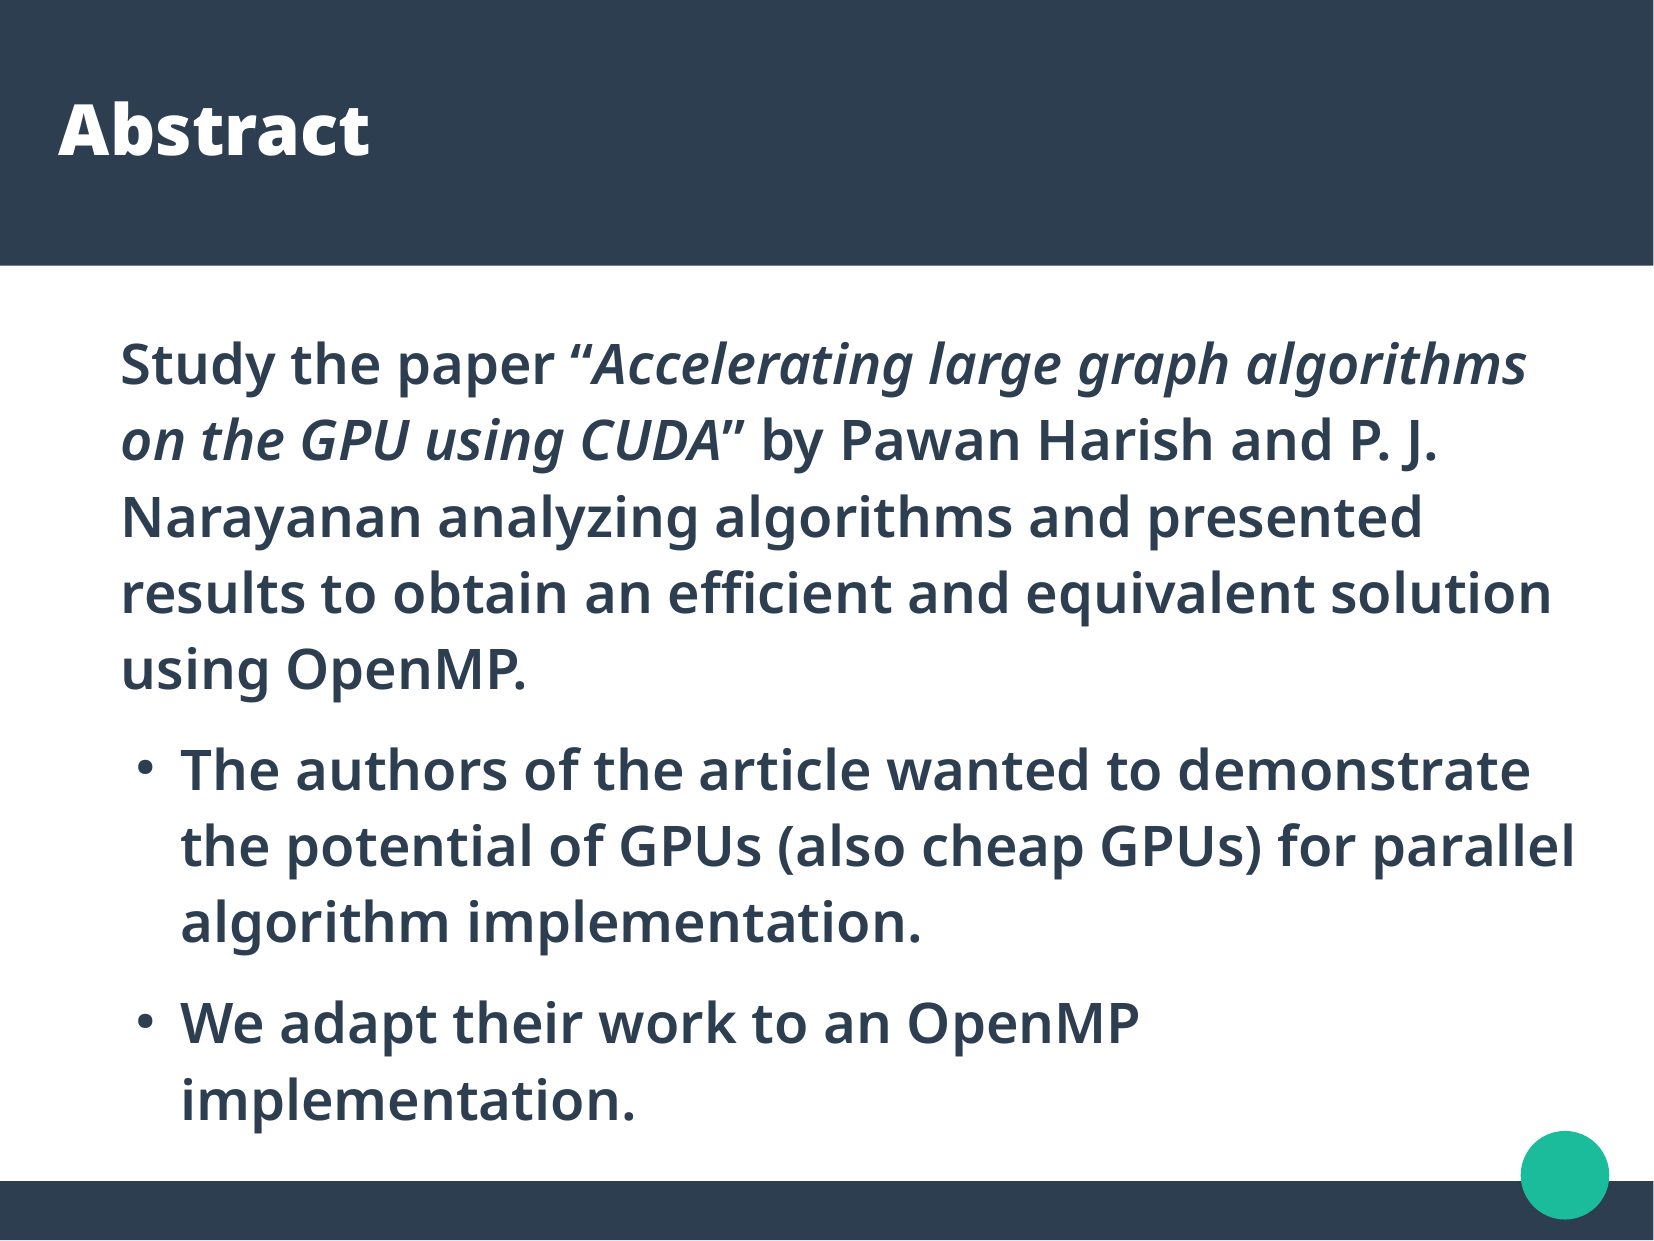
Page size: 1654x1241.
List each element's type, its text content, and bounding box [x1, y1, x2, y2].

title Abstract [59, 49, 1595, 207]
list Study the paper “Accelerating large graph algorithms on the GPU using CUDA” by Pawan Harish and P. J. Narayanan analyzing algorithms and presented results to obtain an efficient and equivalent solution using OpenMP. The authors of the article wanted to demonstrate the potential of GPUs (also cheap GPUs) for parallel algorithm implementation. We adapt their work to an OpenMP implementation. [59, 324, 1595, 1152]
